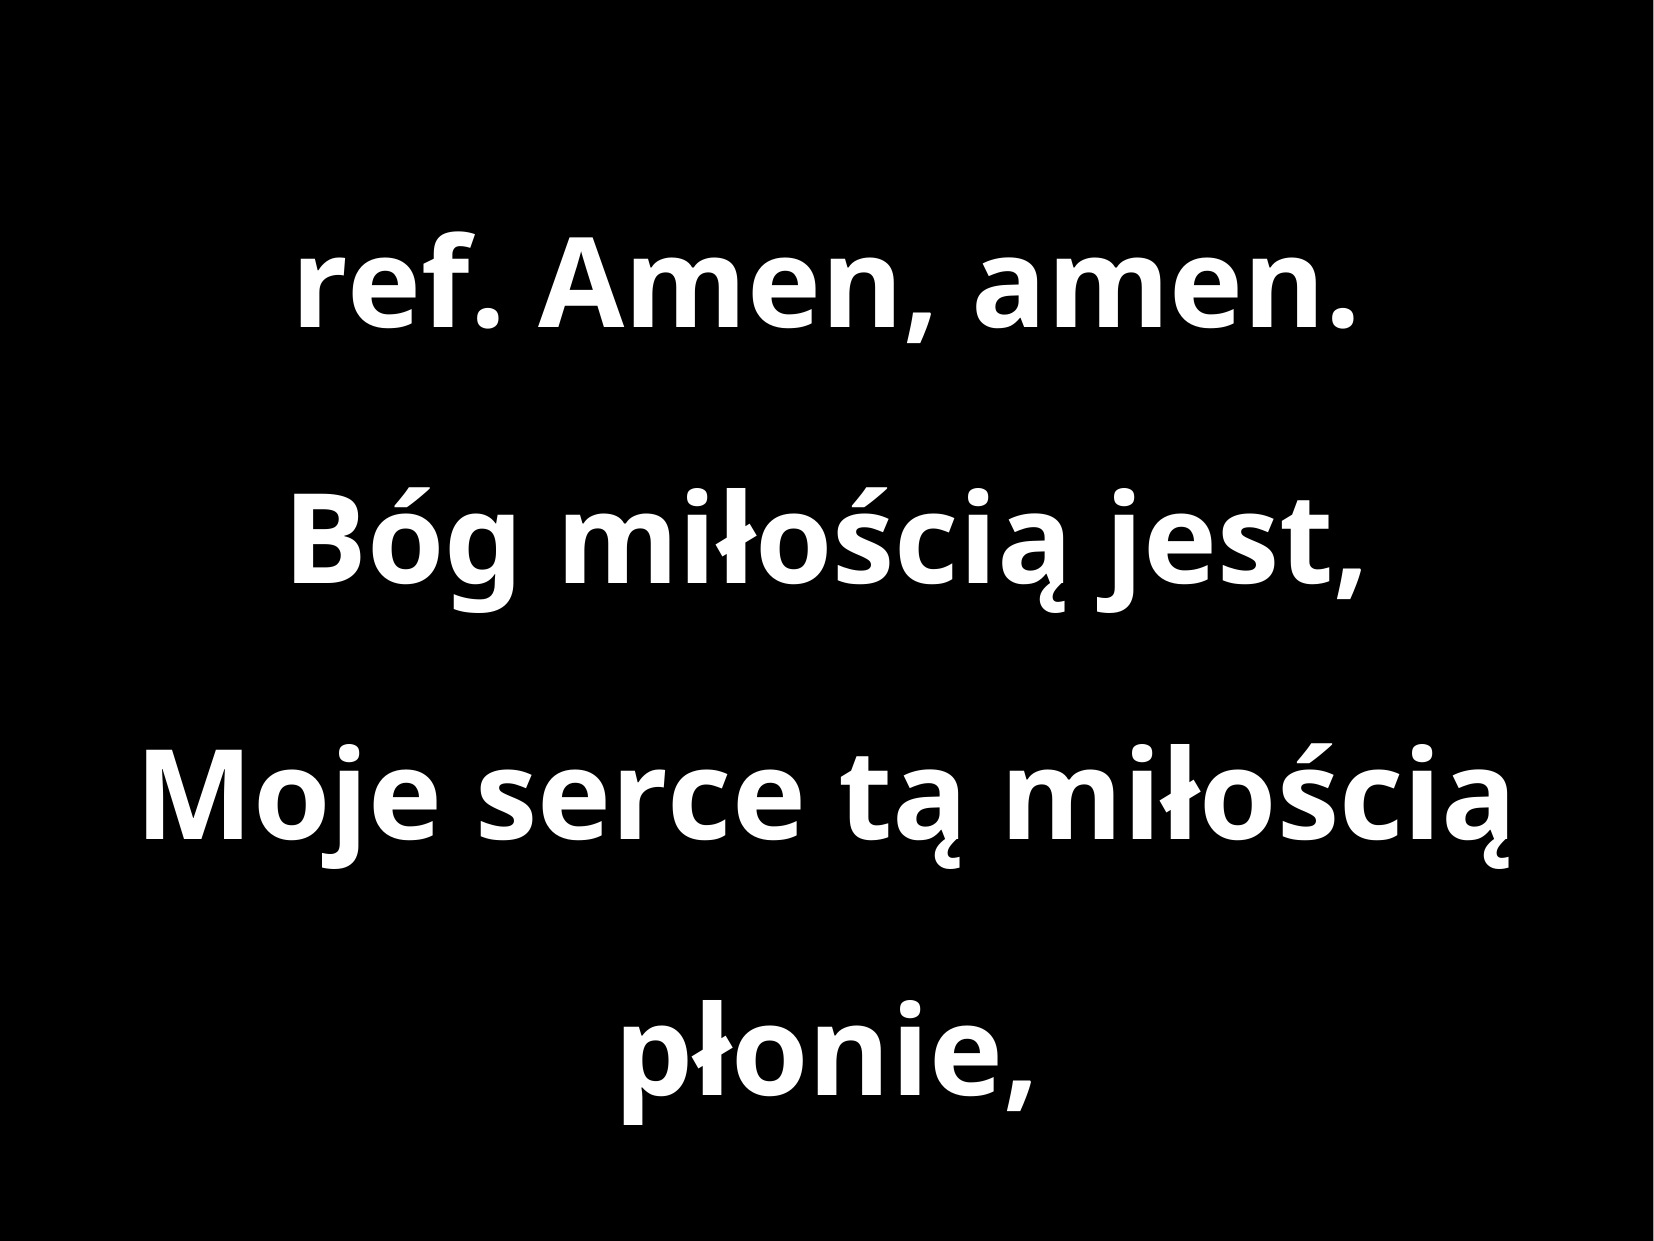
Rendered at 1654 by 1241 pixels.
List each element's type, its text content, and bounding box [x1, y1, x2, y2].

title ref. Amen, amen. Bóg miłością jest, Moje serce tą miłością płonie, [0, 0, 1654, 1241]
